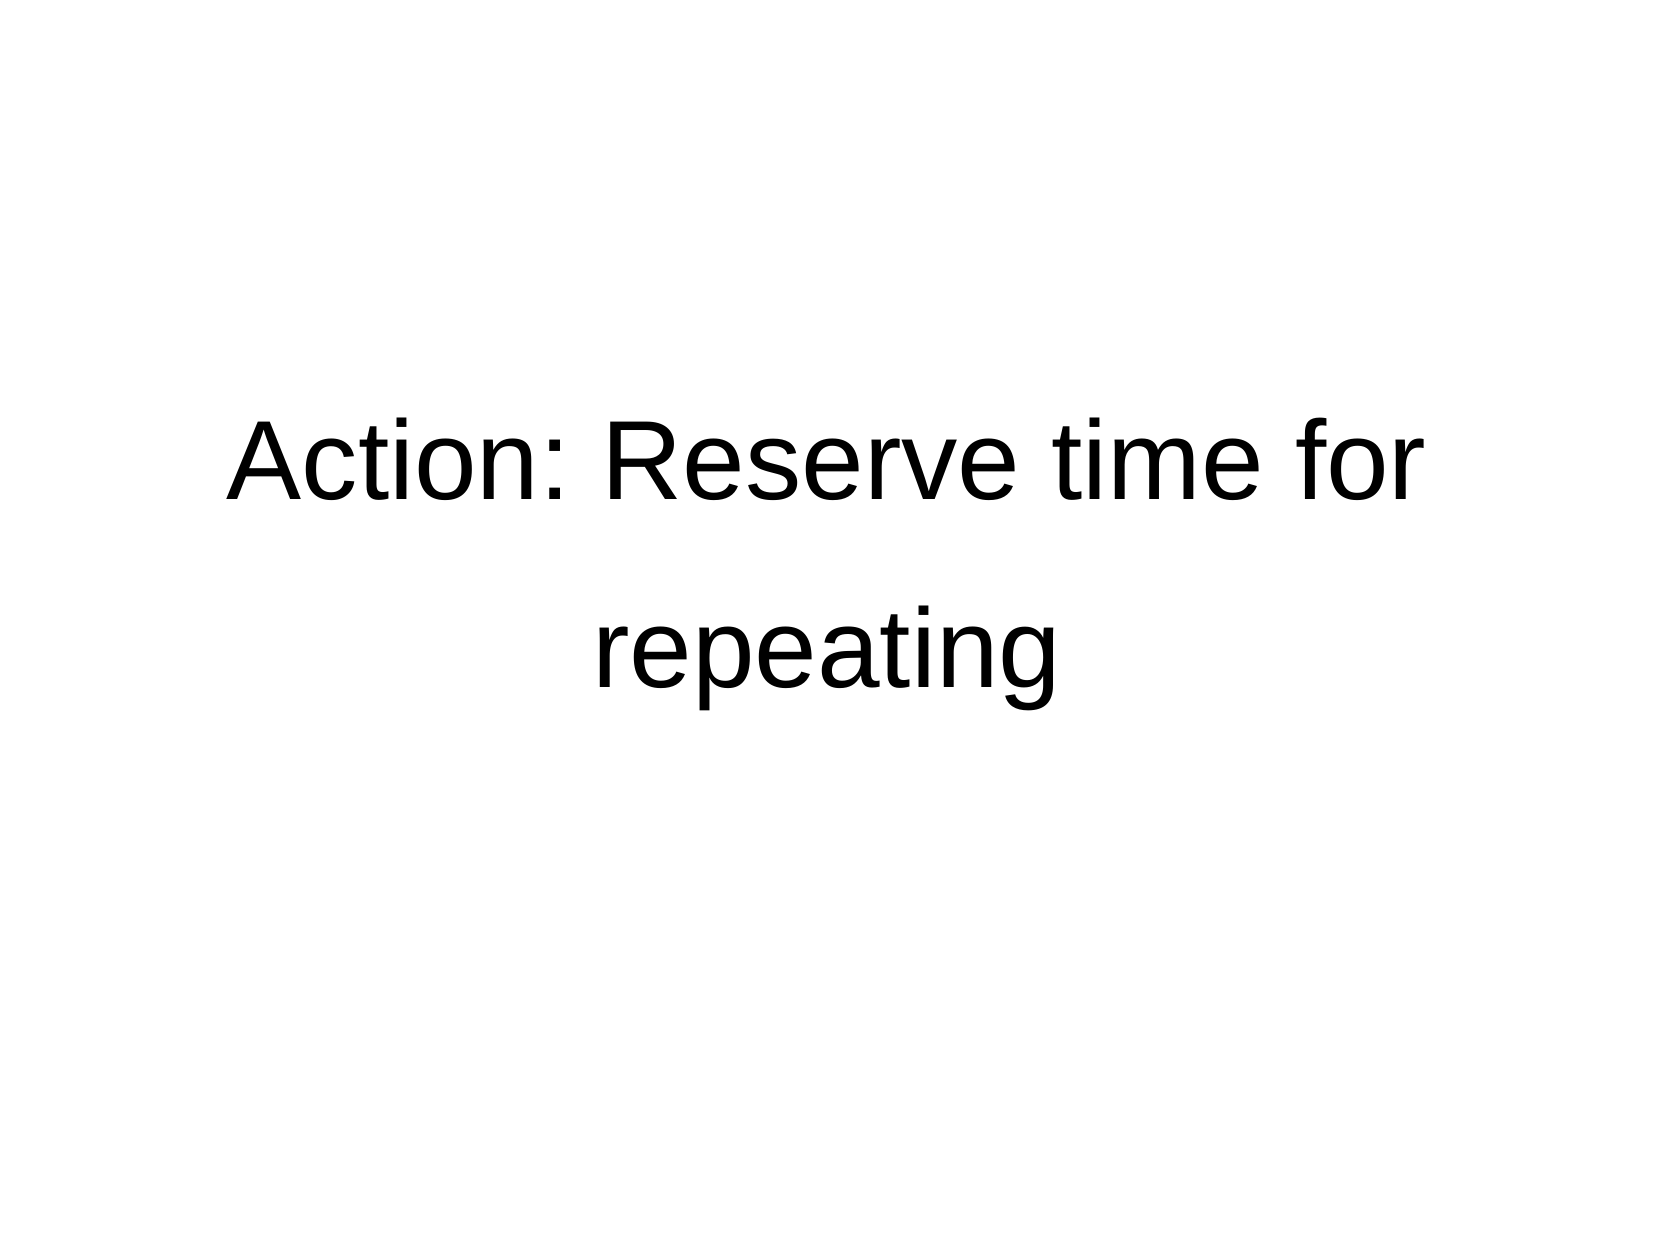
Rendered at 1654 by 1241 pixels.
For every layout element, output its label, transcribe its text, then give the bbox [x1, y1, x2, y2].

subtitle Action: Reserve time for repeating [82, 49, 1571, 1109]
